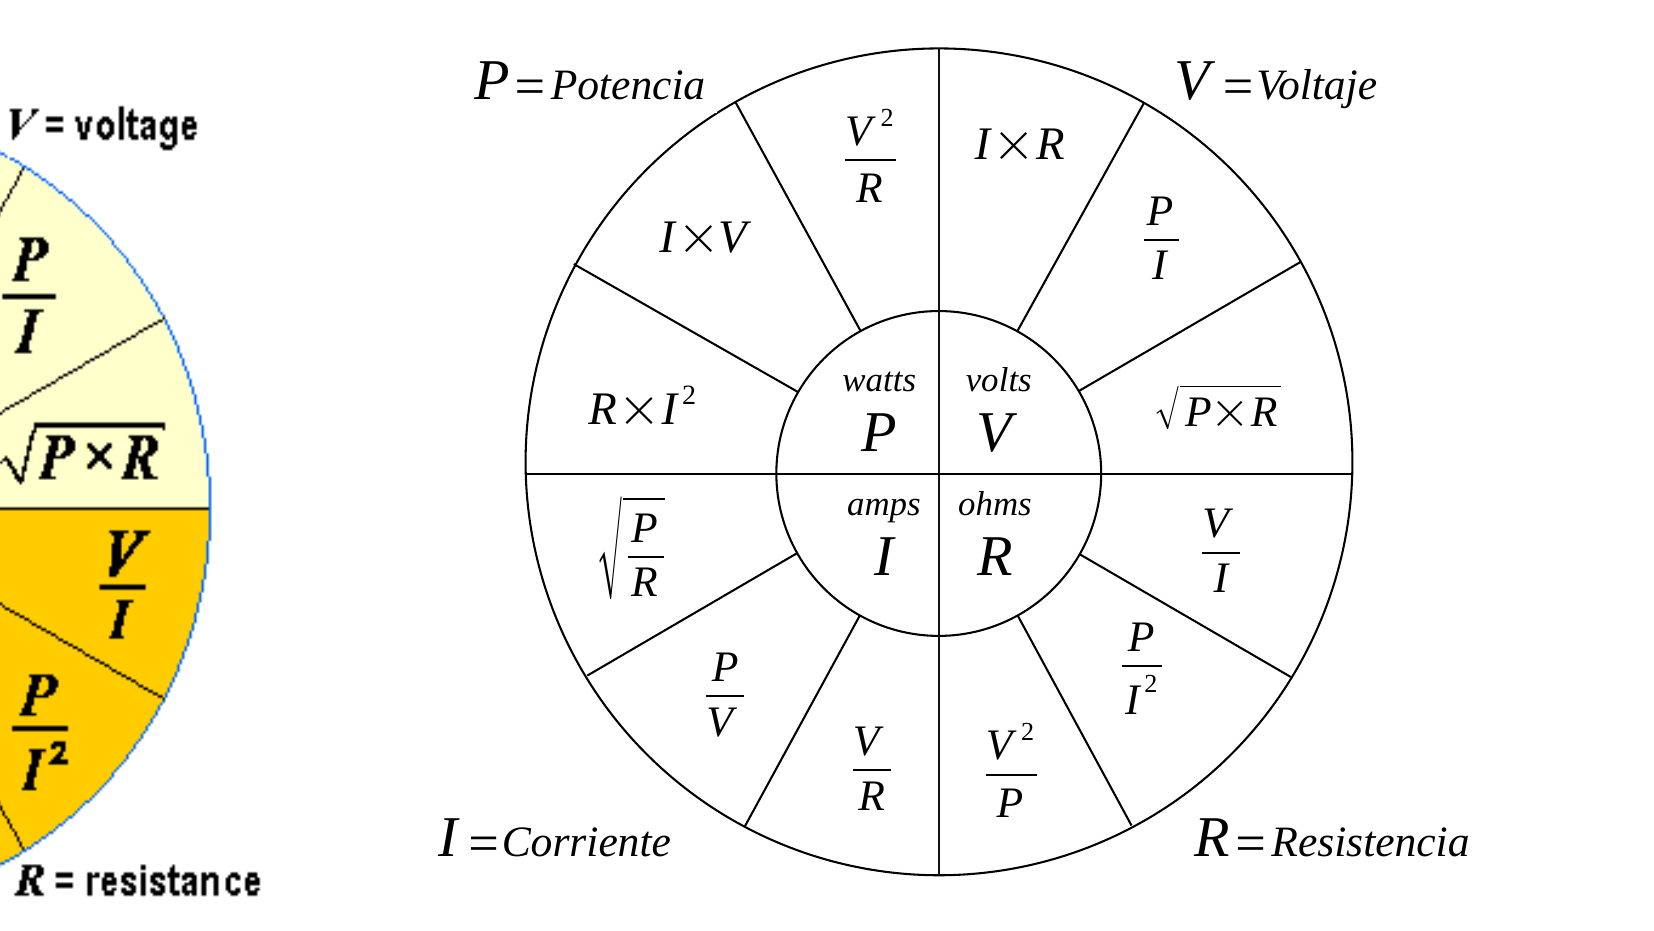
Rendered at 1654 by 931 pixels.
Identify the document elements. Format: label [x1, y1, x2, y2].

chart [425, 804, 684, 869]
chart [831, 101, 908, 212]
chart [460, 48, 718, 113]
text_box [525, 48, 1353, 876]
chart [1181, 804, 1483, 869]
chart [573, 377, 707, 437]
chart [644, 212, 766, 265]
chart [947, 485, 1044, 589]
chart [831, 361, 928, 465]
chart [587, 495, 675, 608]
chart [972, 716, 1049, 826]
chart [692, 643, 756, 747]
picture [0, 66, 292, 931]
chart [1188, 499, 1252, 604]
chart [836, 485, 933, 589]
chart [954, 361, 1044, 465]
chart [960, 118, 1079, 171]
text_box [525, 48, 938, 473]
chart [1163, 48, 1390, 113]
chart [1130, 187, 1191, 291]
chart [1144, 382, 1291, 436]
chart [839, 717, 902, 821]
chart [1108, 613, 1174, 723]
